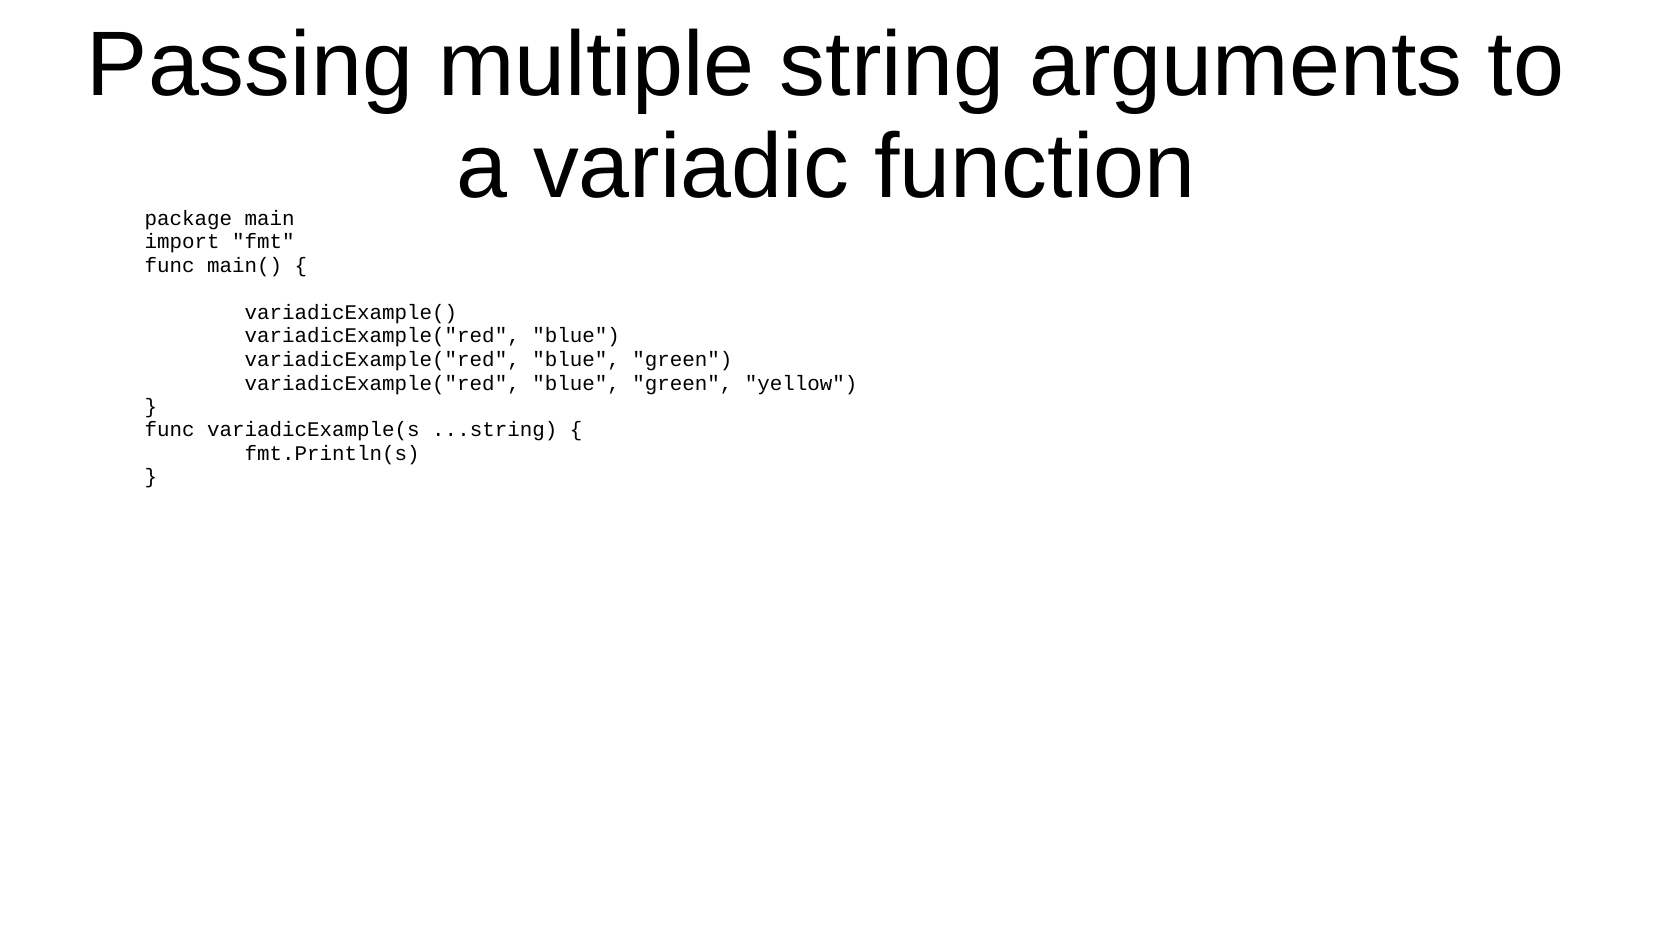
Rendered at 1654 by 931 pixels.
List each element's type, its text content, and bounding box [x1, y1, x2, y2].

text_box package main import "fmt" func main() { variadicExample() variadicExample("red", "blue") variadicExample("red", "blue", "green") variadicExample("red", "blue", "green", "yellow") } func variadicExample(s ...string) { fmt.Println(s) } [129, 200, 1204, 721]
title Passing multiple string arguments to a variadic function [82, 12, 1571, 218]
